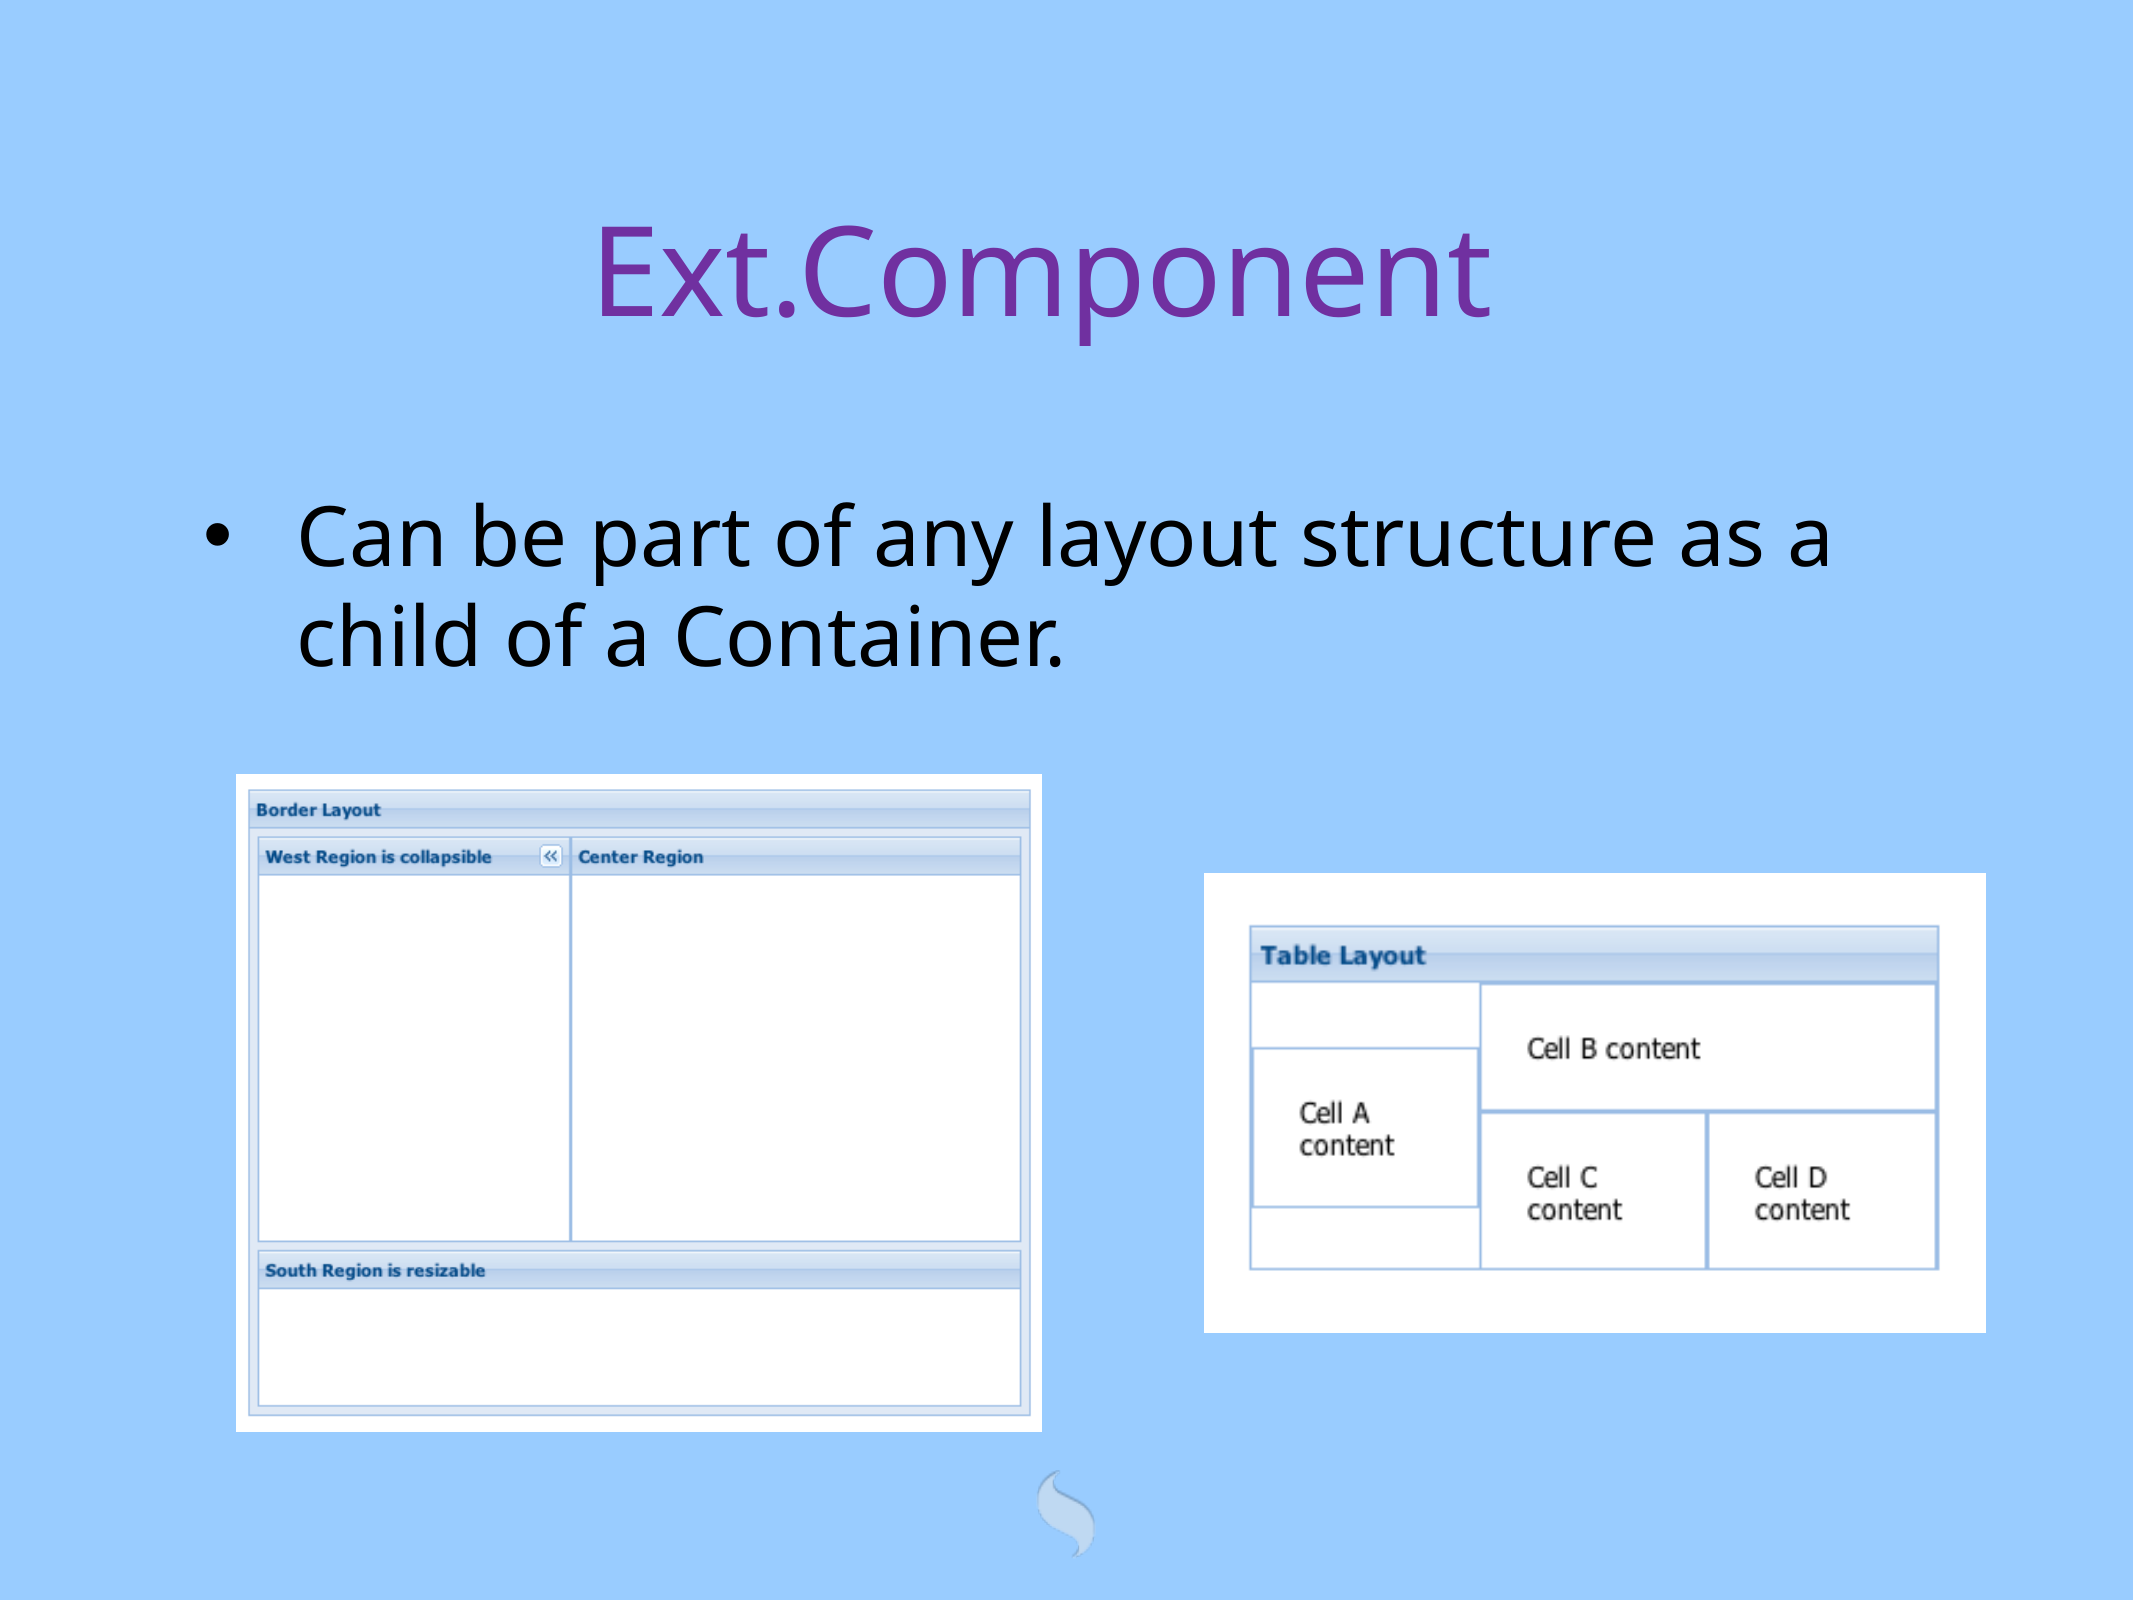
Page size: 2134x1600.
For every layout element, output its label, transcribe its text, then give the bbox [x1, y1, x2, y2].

picture [1204, 873, 1986, 1333]
picture [236, 774, 1042, 1432]
text_box Can be part of any layout structure as a child of a Container. [194, 474, 2033, 1369]
picture [1035, 1470, 1098, 1561]
text_box Ext.Component [116, 112, 1967, 350]
